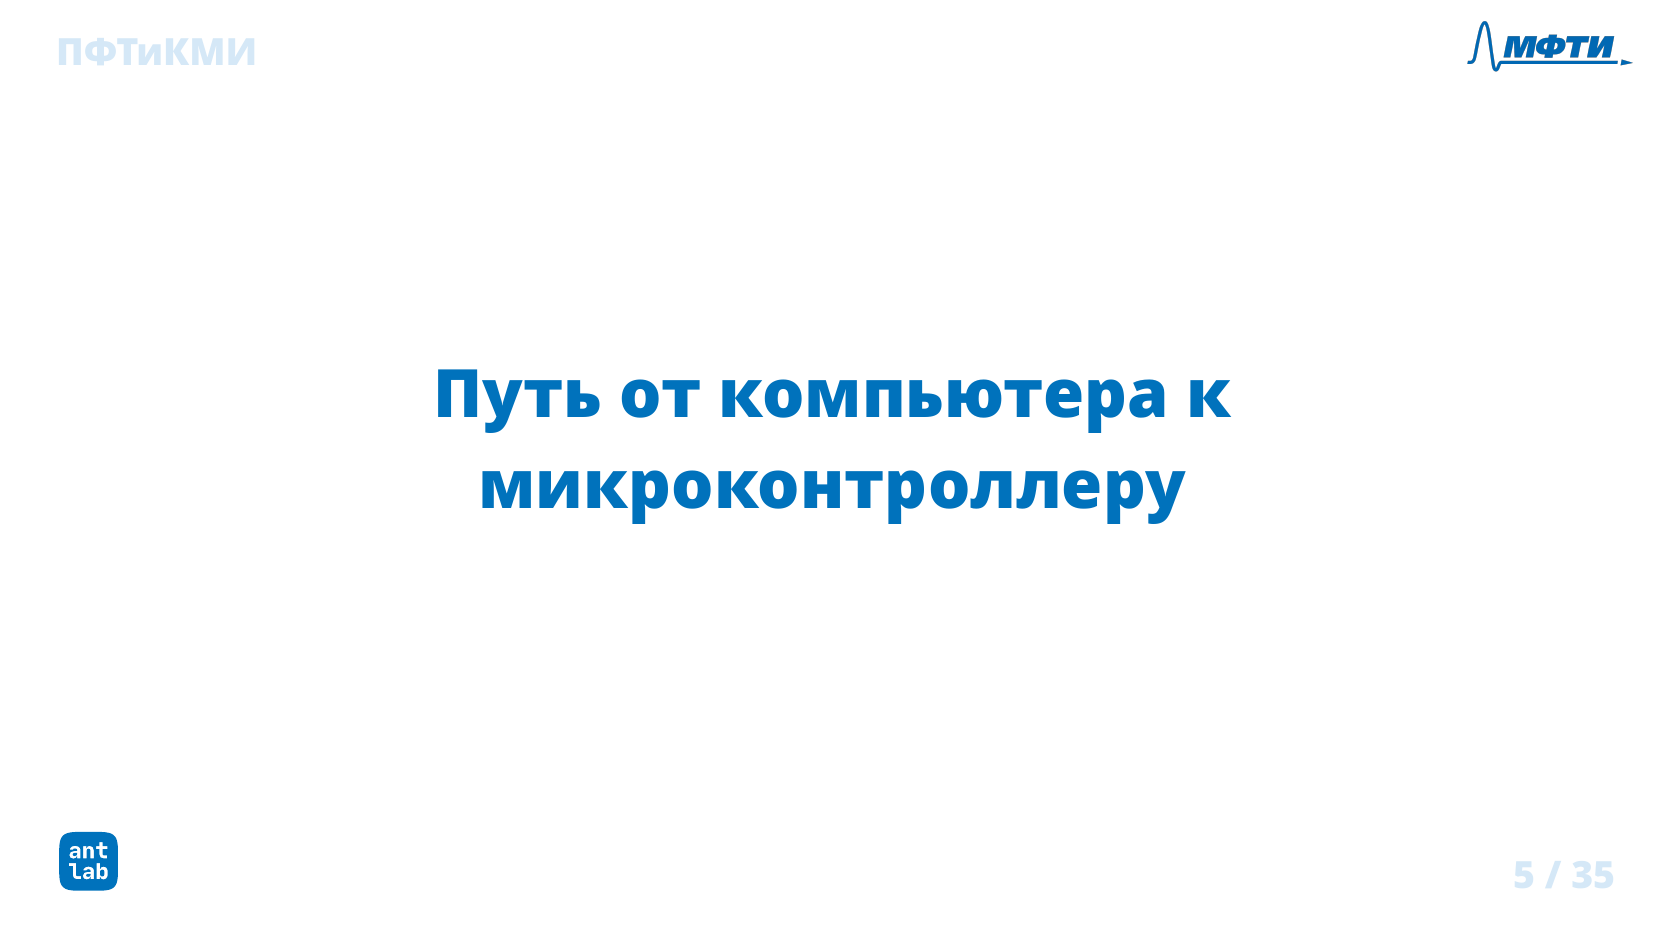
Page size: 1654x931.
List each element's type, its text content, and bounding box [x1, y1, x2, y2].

picture [1446, 0, 1654, 93]
title Путь от компьютера к микроконтроллеру [88, 342, 1577, 532]
